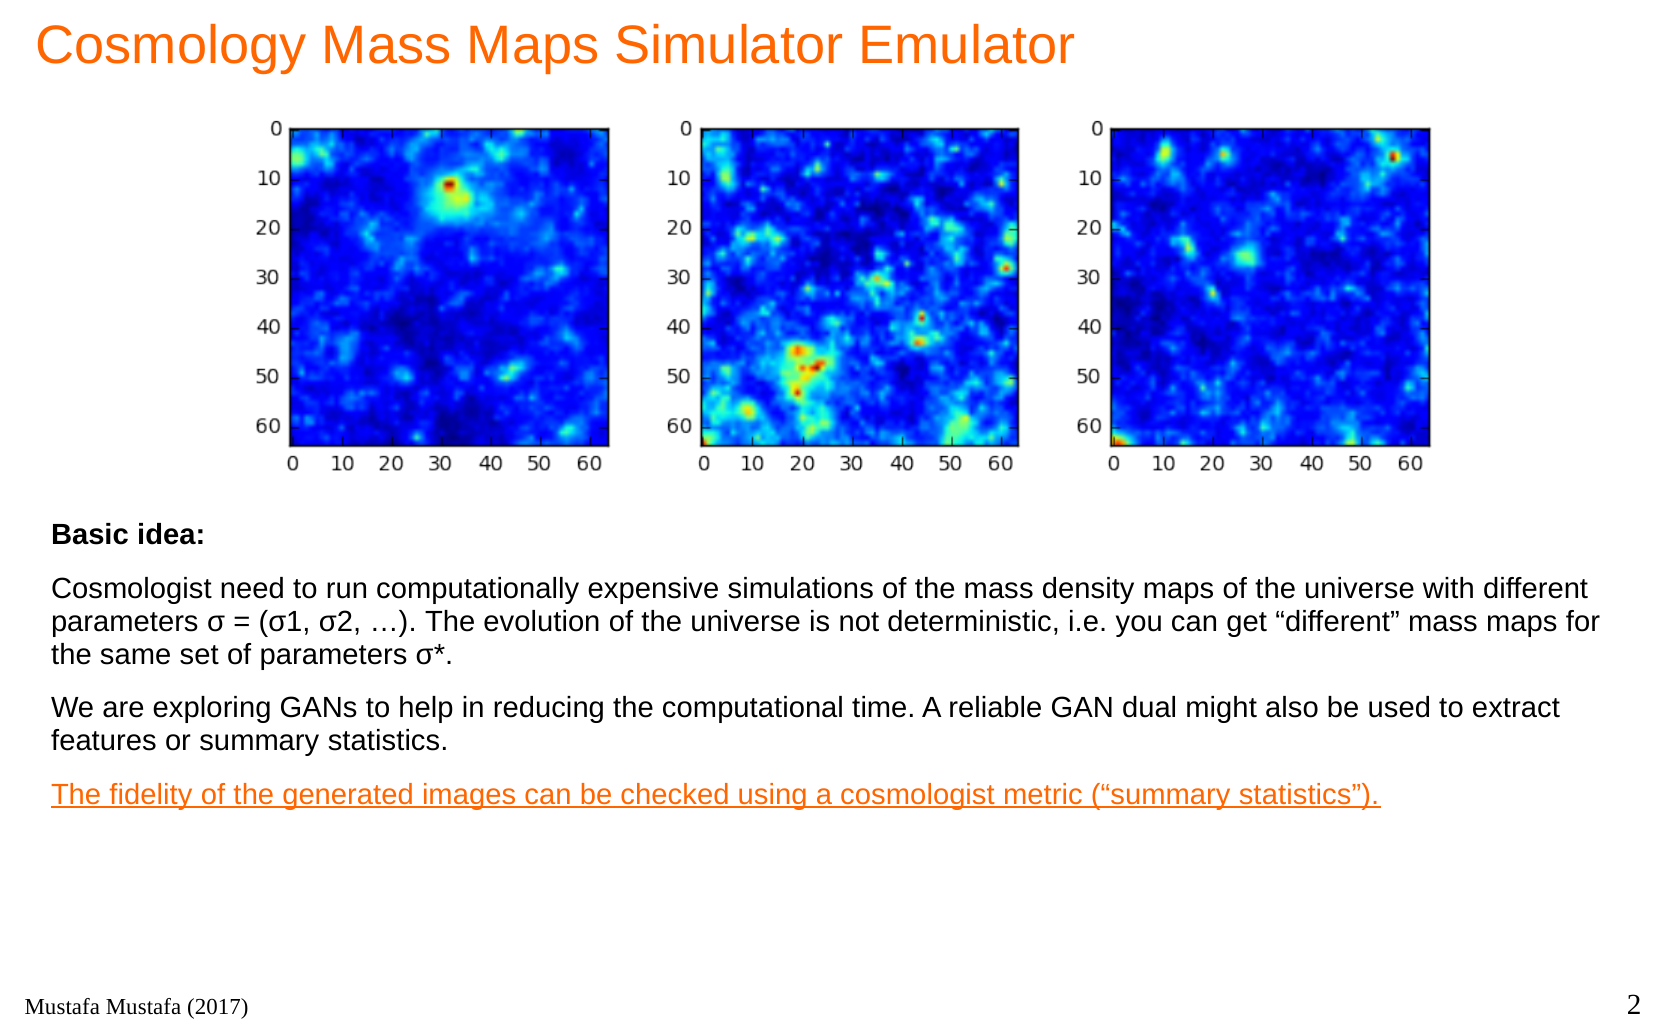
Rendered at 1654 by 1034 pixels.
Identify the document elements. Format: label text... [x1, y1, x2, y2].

title Cosmology Mass Maps Simulator Emulator [35, 14, 1636, 76]
text_box Basic idea: Cosmologist need to run computationally expensive simulations of the mass density maps of the universe with different parameters σ = (σ1, σ2, …). The evolution of the universe is not deterministic, i.e. you can get “different” mass maps for the same set of parameters σ*. We are exploring GANs to help in reducing the computational time. A reliable GAN dual might also be used to extract features or summary statistics. The fidelity of the generated images can be checked using a cosmologist metric (“summary statistics”). [36, 510, 1618, 840]
picture [240, 107, 1441, 483]
